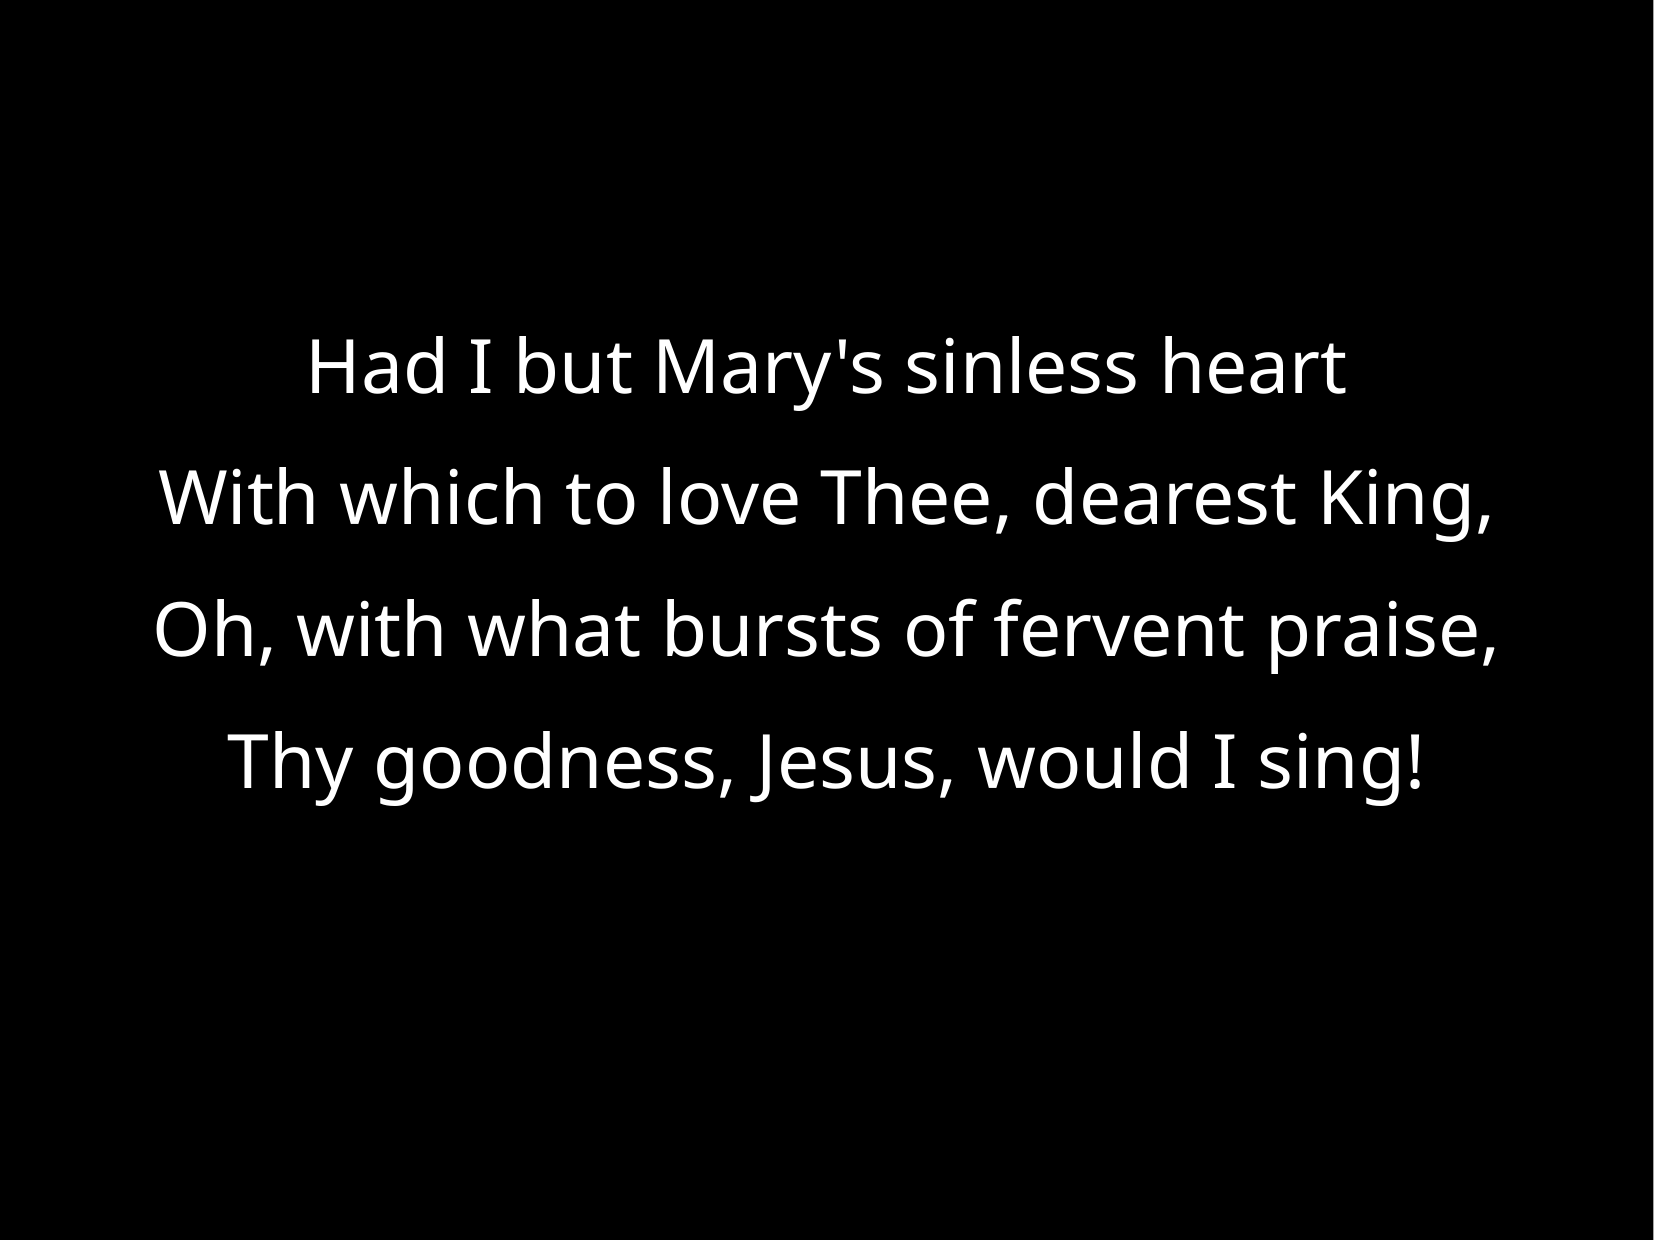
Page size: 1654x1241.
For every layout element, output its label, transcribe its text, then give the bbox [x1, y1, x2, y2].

list Had I but Mary's sinless heart With which to love Thee, dearest King, Oh, with what bursts of fervent praise, Thy goodness, Jesus, would I sing! [0, 307, 1654, 1229]
